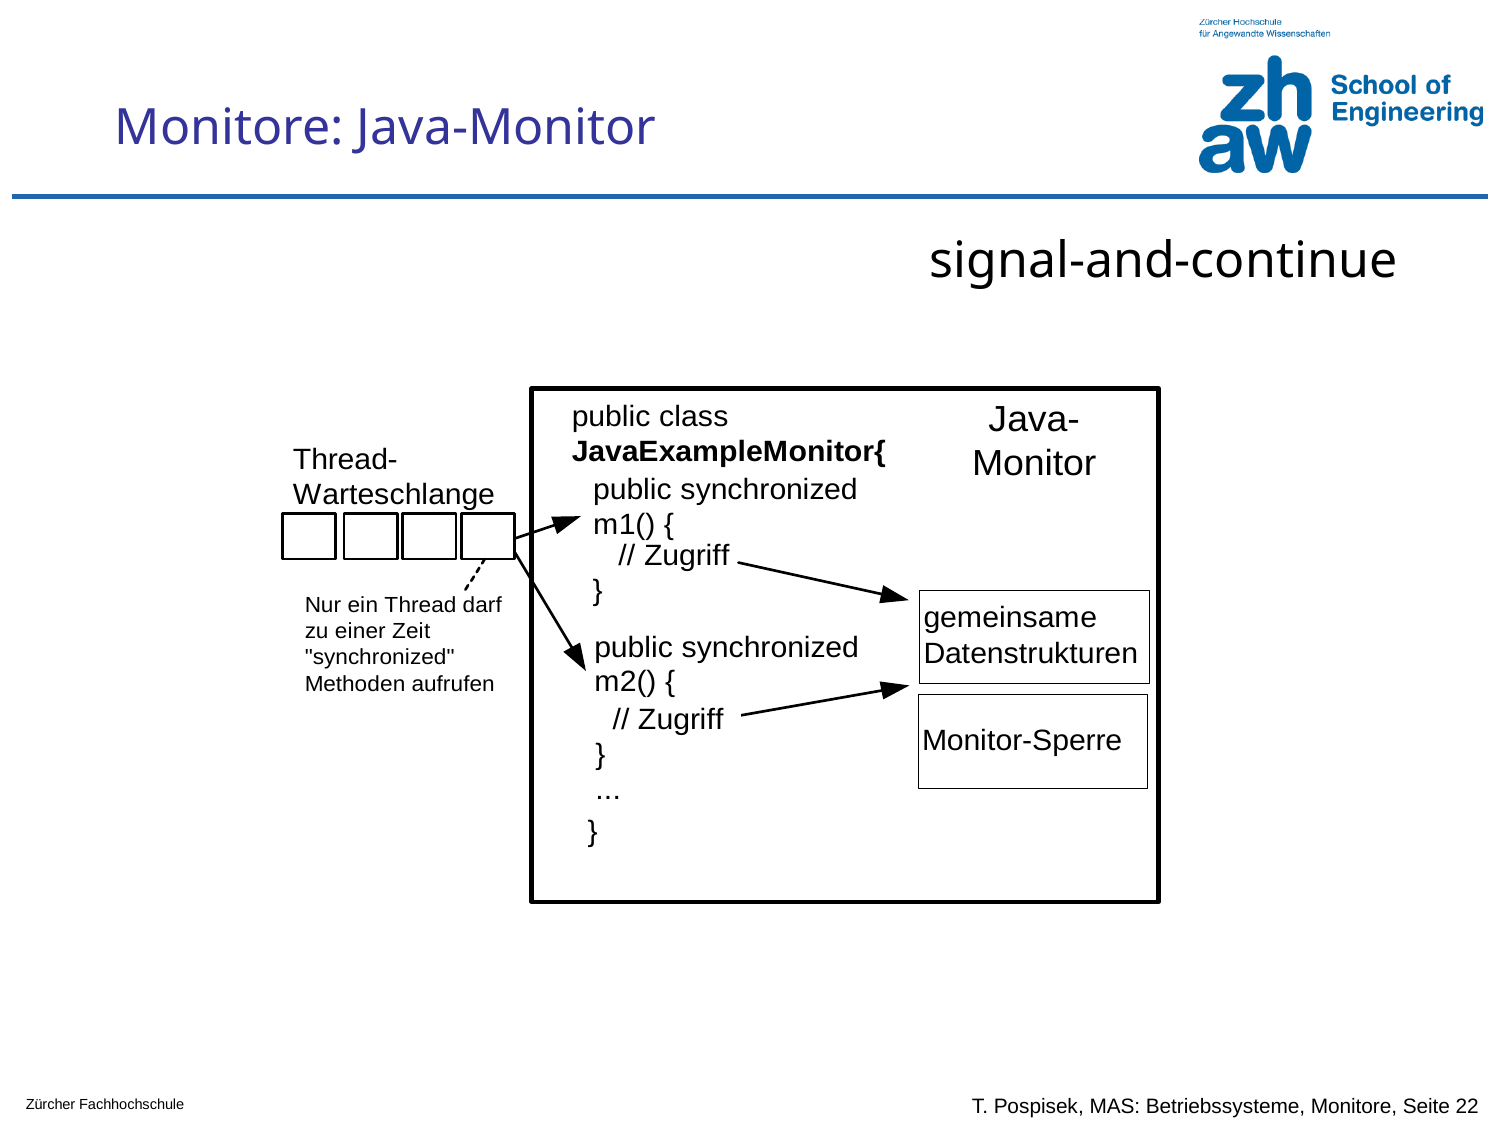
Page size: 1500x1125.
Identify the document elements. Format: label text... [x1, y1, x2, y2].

text_box signal-and-continue [914, 219, 1413, 295]
title Monitore: Java-Monitor [99, 50, 1379, 163]
picture [1199, 19, 1483, 173]
picture [247, 350, 1198, 940]
